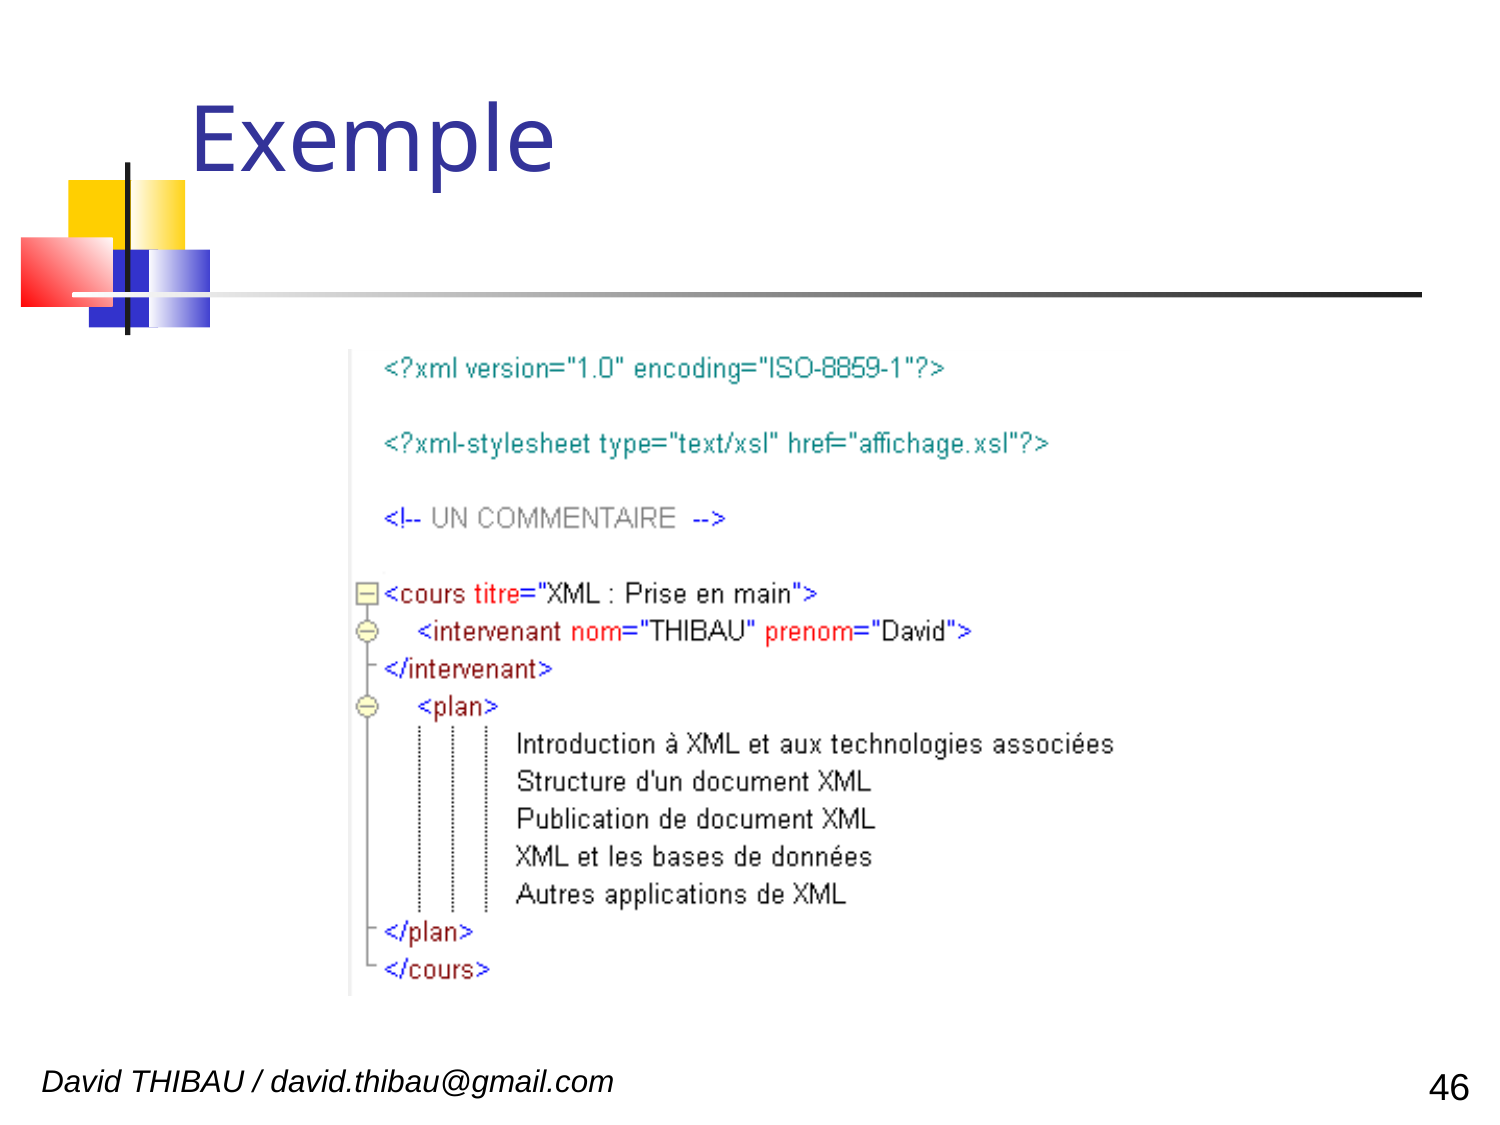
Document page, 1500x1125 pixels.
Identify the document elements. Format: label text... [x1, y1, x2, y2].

chart [348, 350, 1132, 996]
title Exemple [188, 13, 1467, 275]
